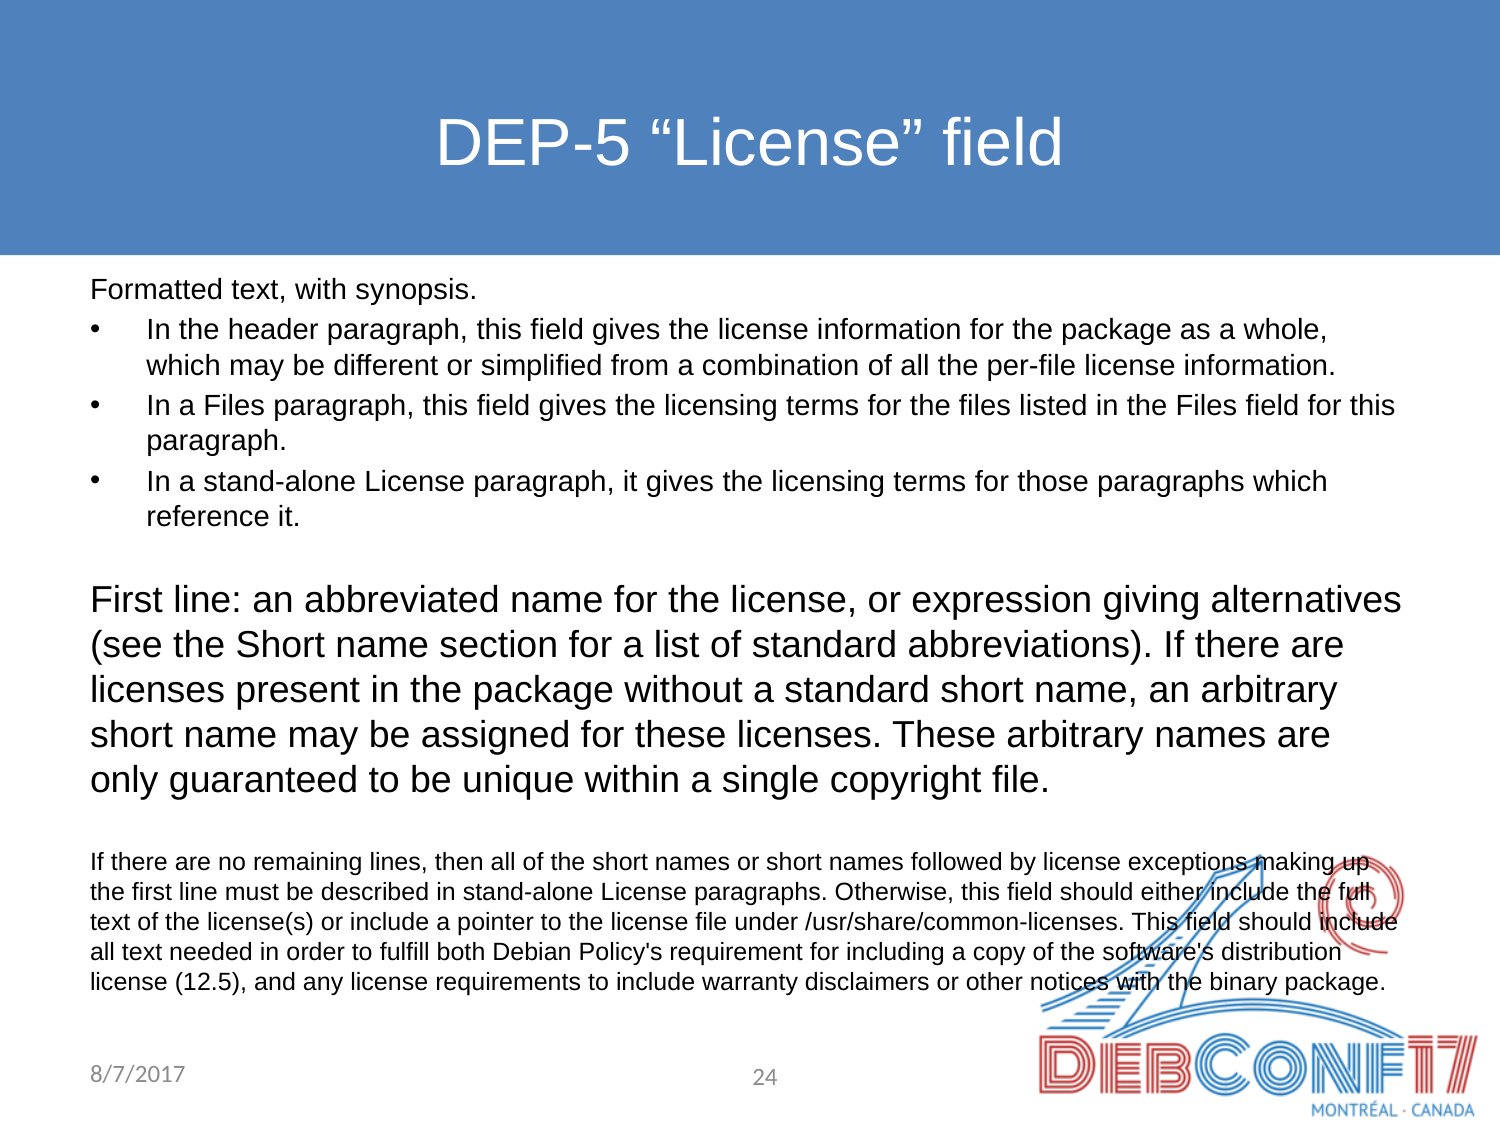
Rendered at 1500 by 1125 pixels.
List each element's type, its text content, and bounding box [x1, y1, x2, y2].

picture [999, 806, 1500, 1125]
slide_number <number> [442, 1045, 793, 1106]
slide_number 8/7/2017 [75, 1042, 425, 1103]
list Formatted text, with synopsis. In the header paragraph, this field gives the license information for the package as a whole, which may be different or simplified from a combination of all the per-file license information. In a Files paragraph, this field gives the licensing terms for the files listed in the Files field for this paragraph. In a stand-alone License paragraph, it gives the licensing terms for those paragraphs which reference it. First line: an abbreviated name for the license, or expression giving alternatives (see the Short name section for a list of standard abbreviations). If there are licenses present in the package without a standard short name, an arbitrary short name may be assigned for these licenses. These arbitrary names are only guaranteed to be unique within a single copyright file. If there are no remaining lines, then all of the short names or short names followed by license exceptions making up the first line must be described in stand-alone License paragraphs. Otherwise, this field should either include the full text of the license(s) or include a pointer to the license file under /usr/share/common-licenses. This field should include all text needed in order to fulfill both Debian Policy's requirement for including a copy of the software's distribution license (12.5), and any license requirements to include warranty disclaimers or other notices with the binary package. [75, 262, 1425, 1094]
title DEP-5 “License” field [75, 45, 1425, 233]
